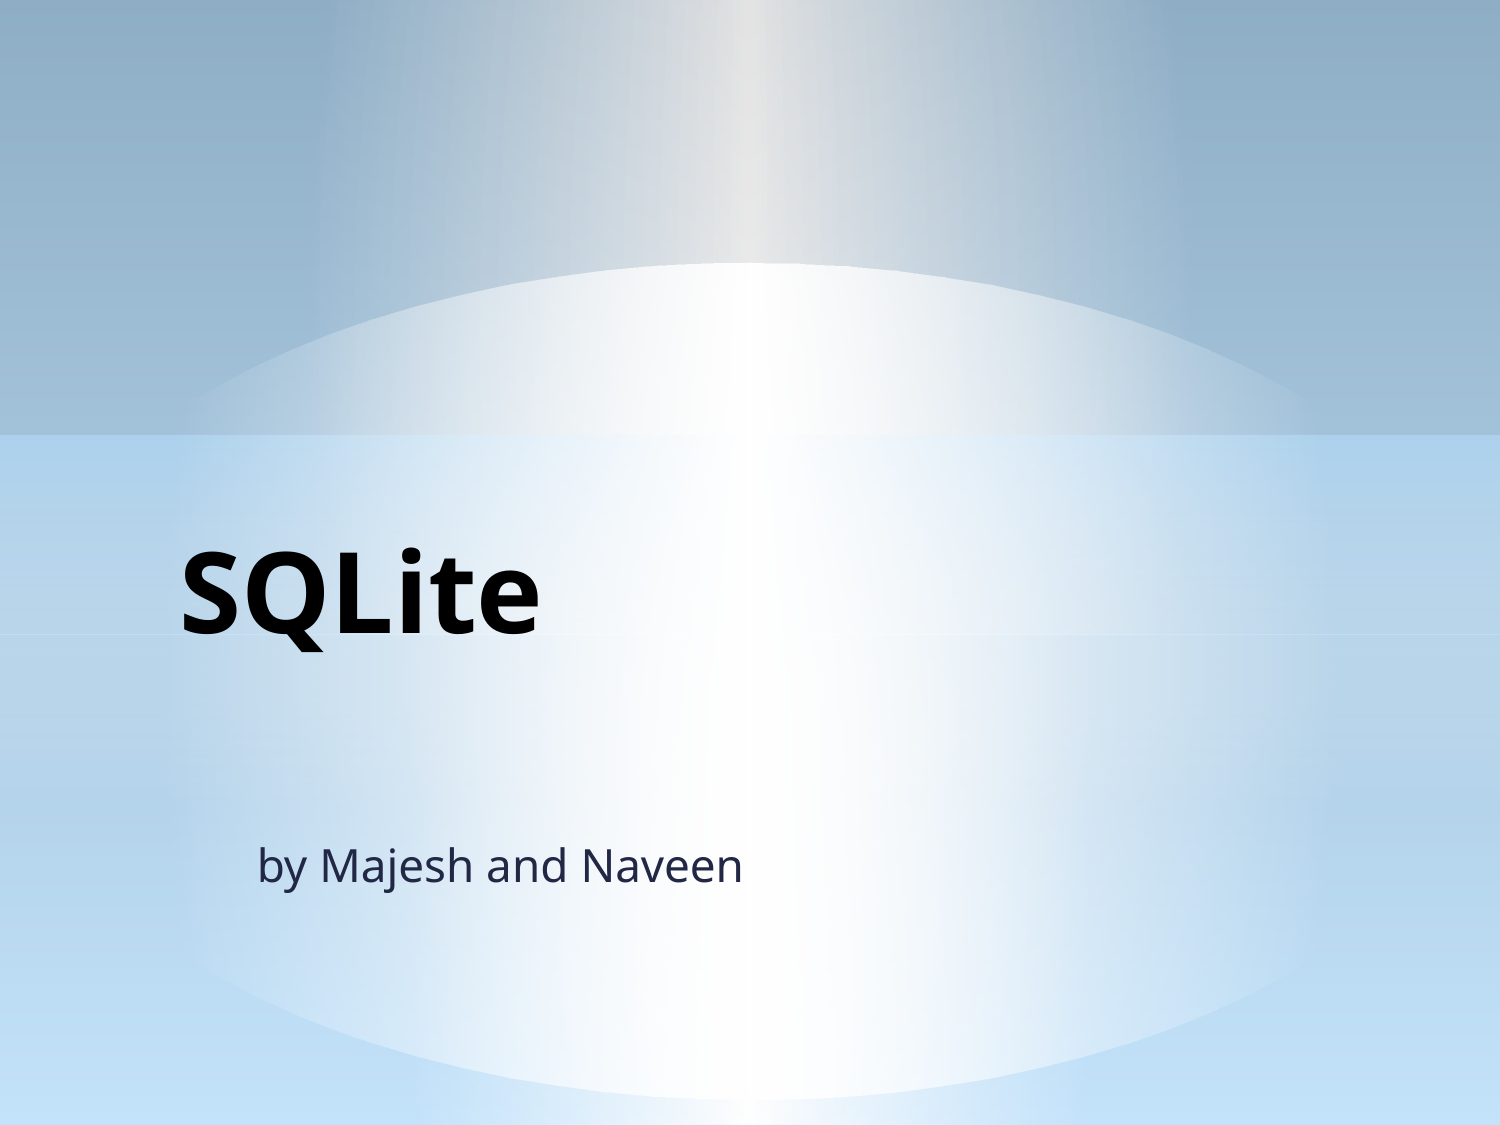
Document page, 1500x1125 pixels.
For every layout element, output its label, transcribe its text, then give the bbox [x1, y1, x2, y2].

subtitle by Majesh and Naveen [241, 828, 1167, 974]
title SQLite [134, 513, 1312, 808]
